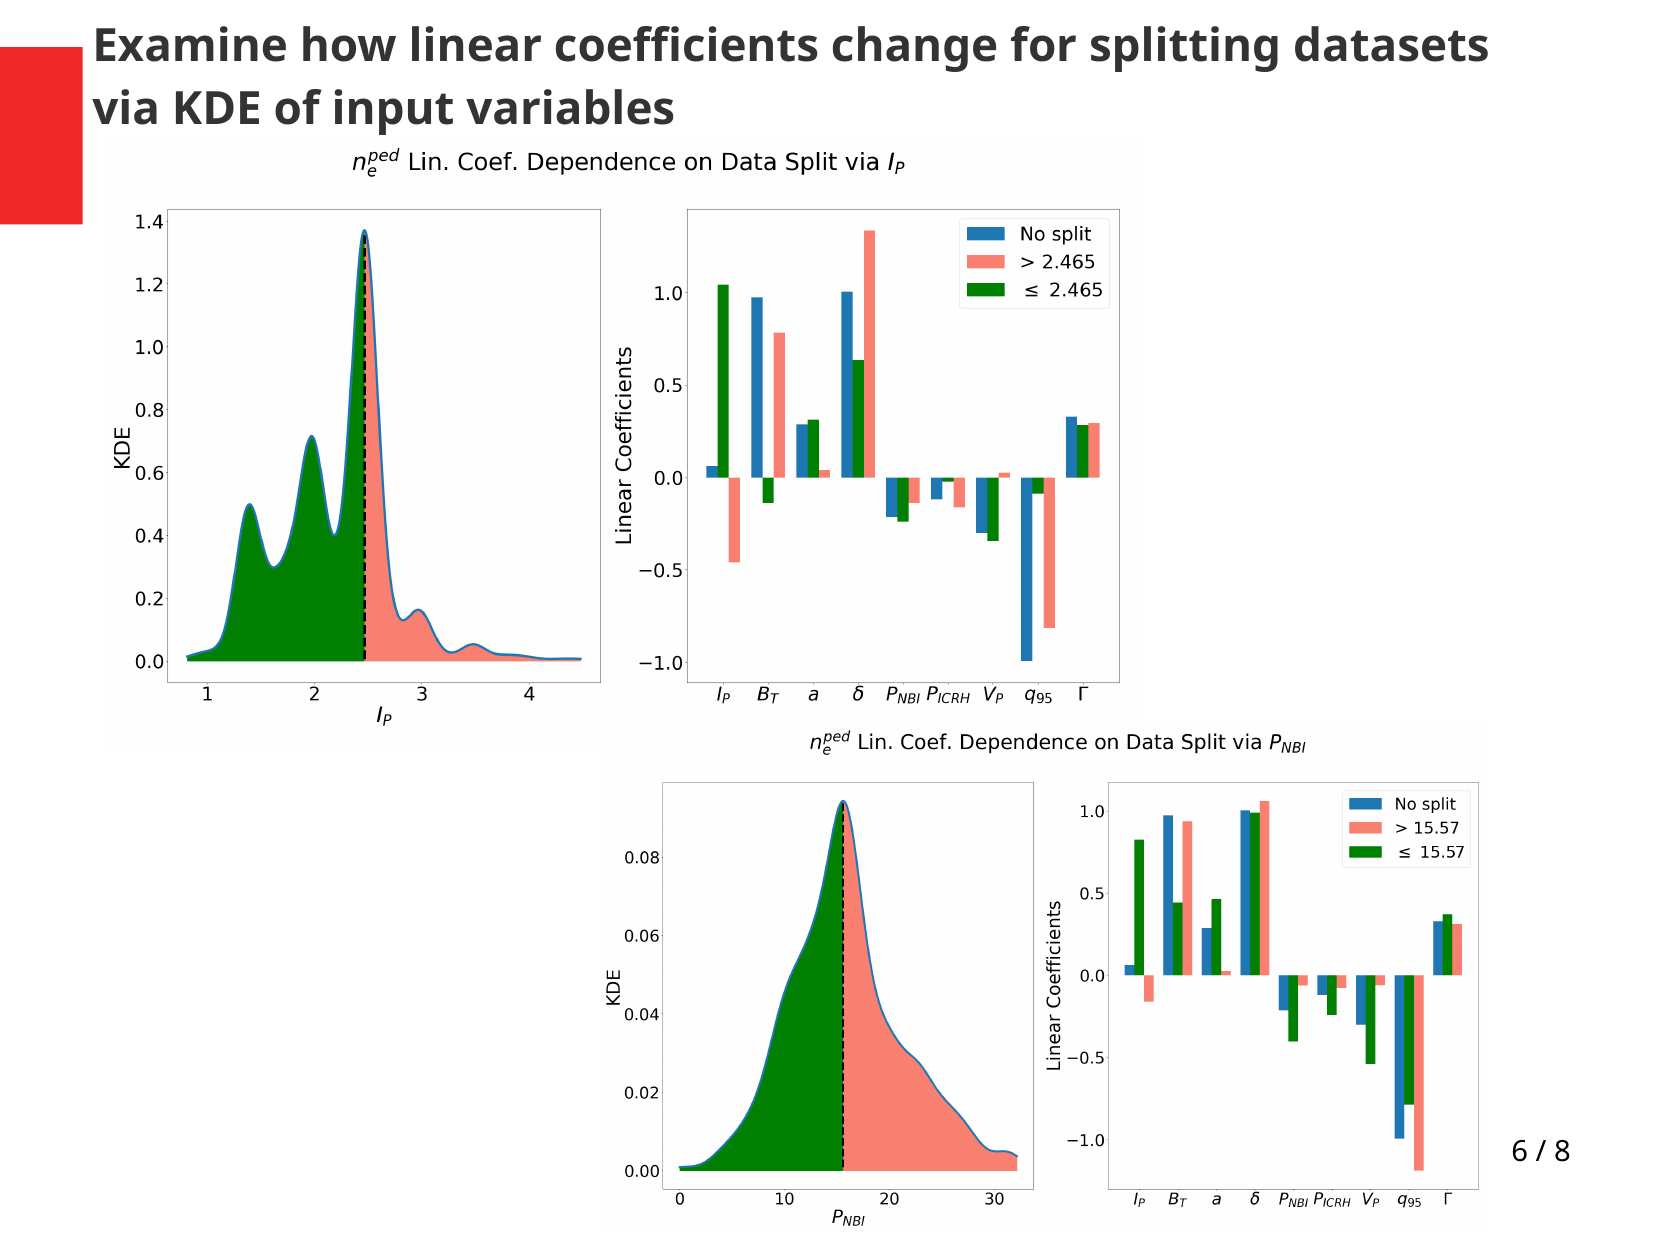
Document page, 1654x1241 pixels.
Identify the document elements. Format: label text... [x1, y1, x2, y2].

picture [107, 135, 1489, 1233]
title Examine how linear coefficients change for splitting datasets via KDE of input variables [92, 12, 1546, 138]
